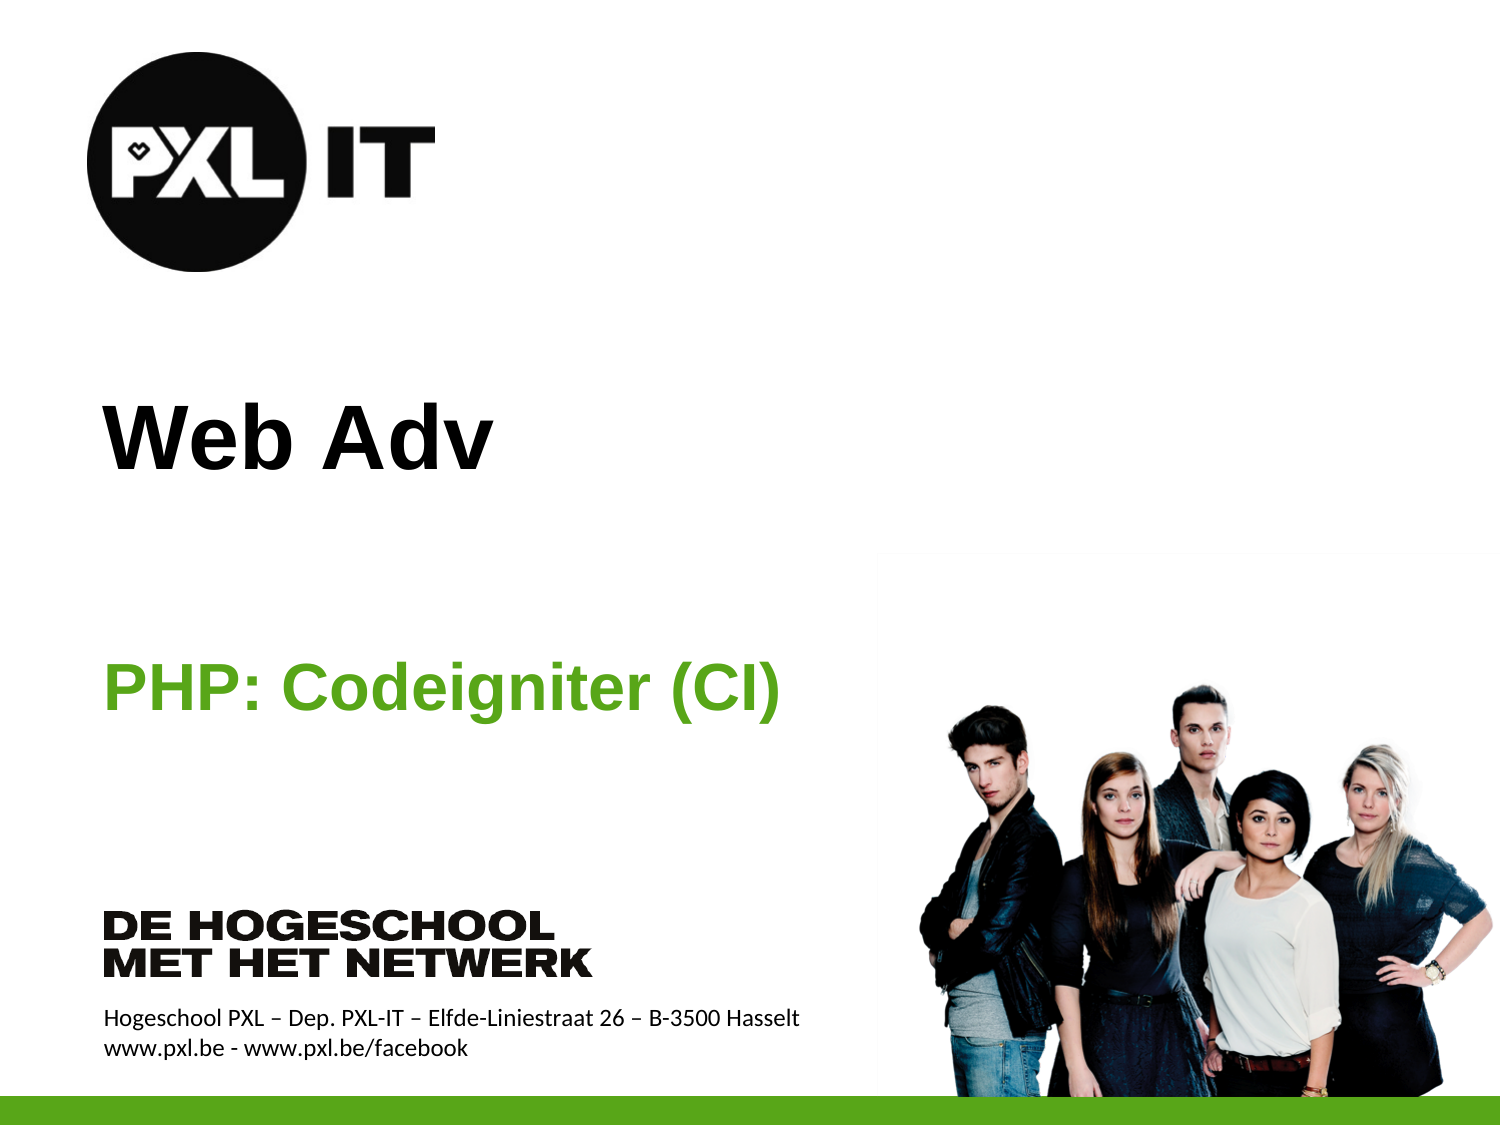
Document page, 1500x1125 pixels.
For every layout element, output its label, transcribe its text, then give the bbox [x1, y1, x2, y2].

text_box PHP: Codeigniter (CI) [88, 635, 878, 823]
picture [877, 553, 1500, 1097]
picture [104, 909, 593, 977]
text_box Web Adv [87, 312, 1363, 554]
picture [87, 52, 435, 272]
